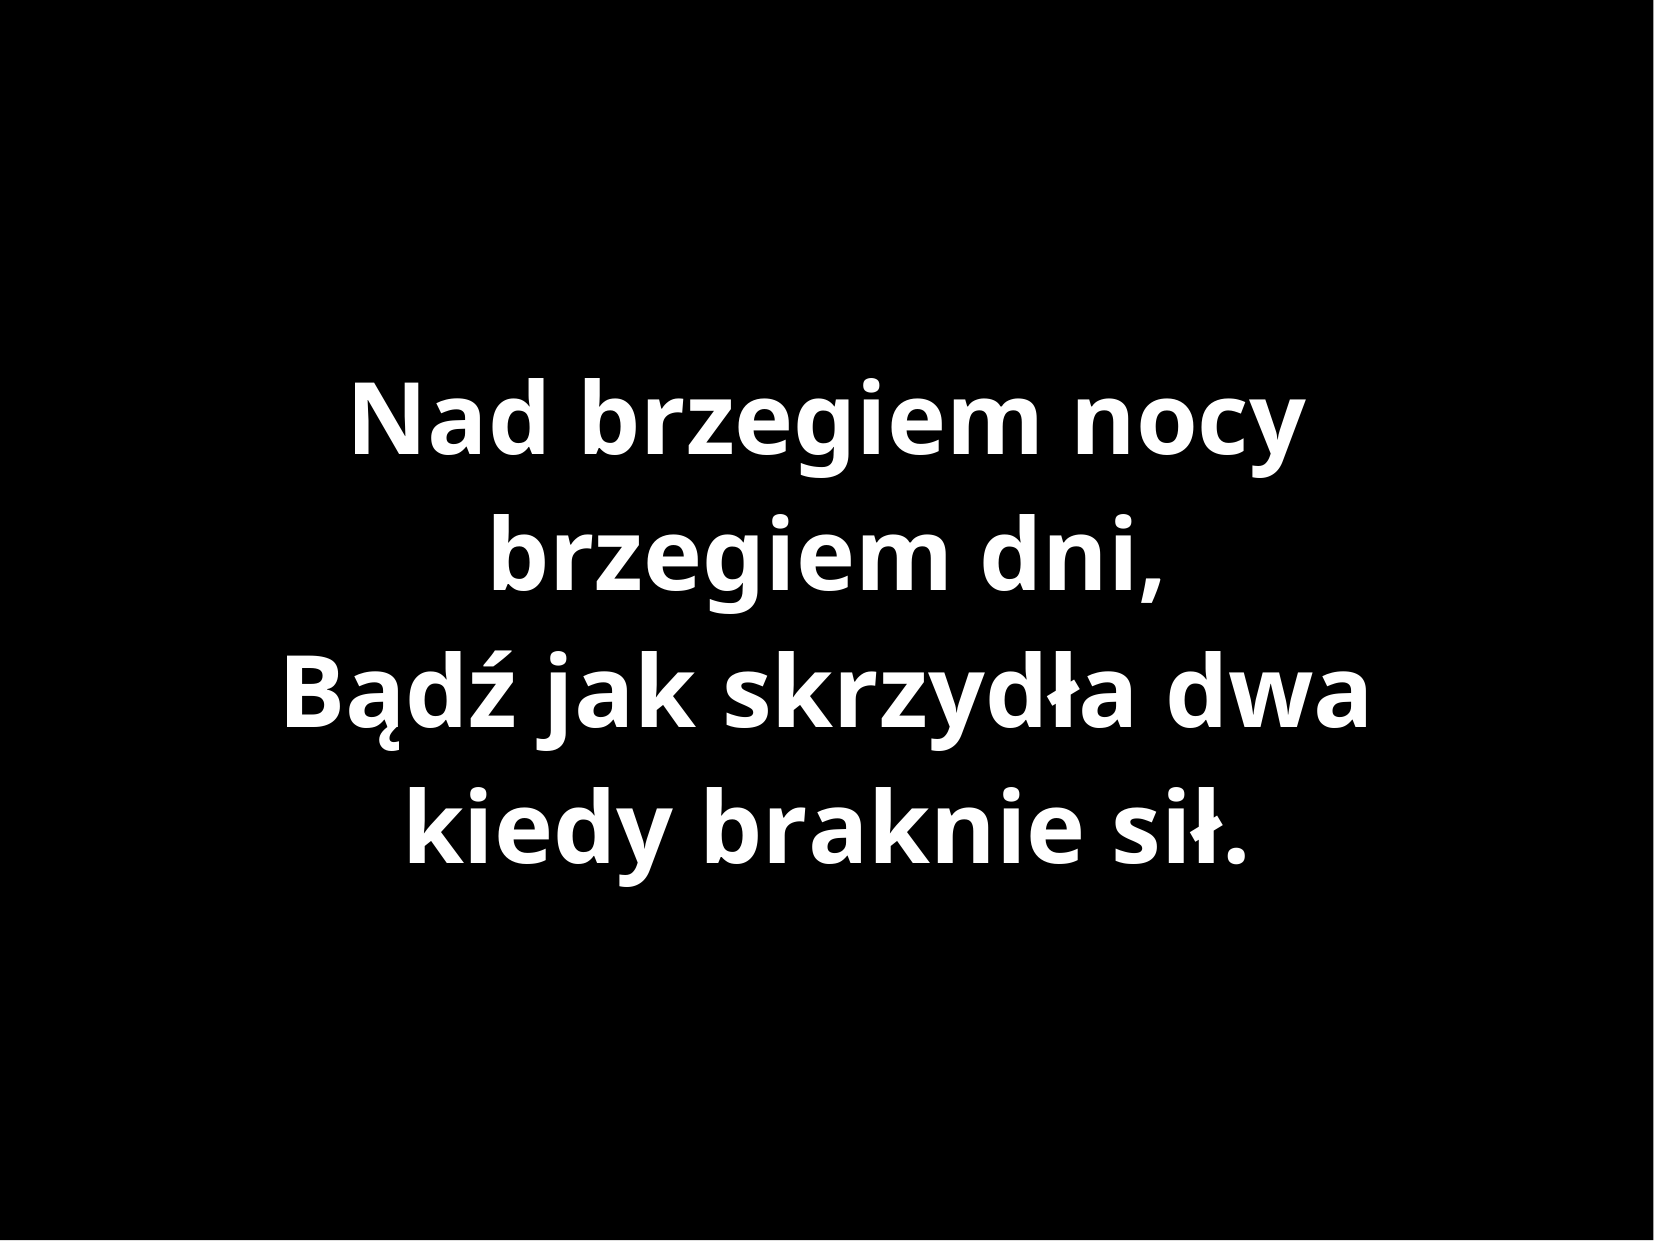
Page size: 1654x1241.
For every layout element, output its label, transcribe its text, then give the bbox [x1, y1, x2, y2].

title Nad brzegiem nocy brzegiem dni, Bądź jak skrzydła dwa kiedy braknie sił. [0, 0, 1654, 1241]
